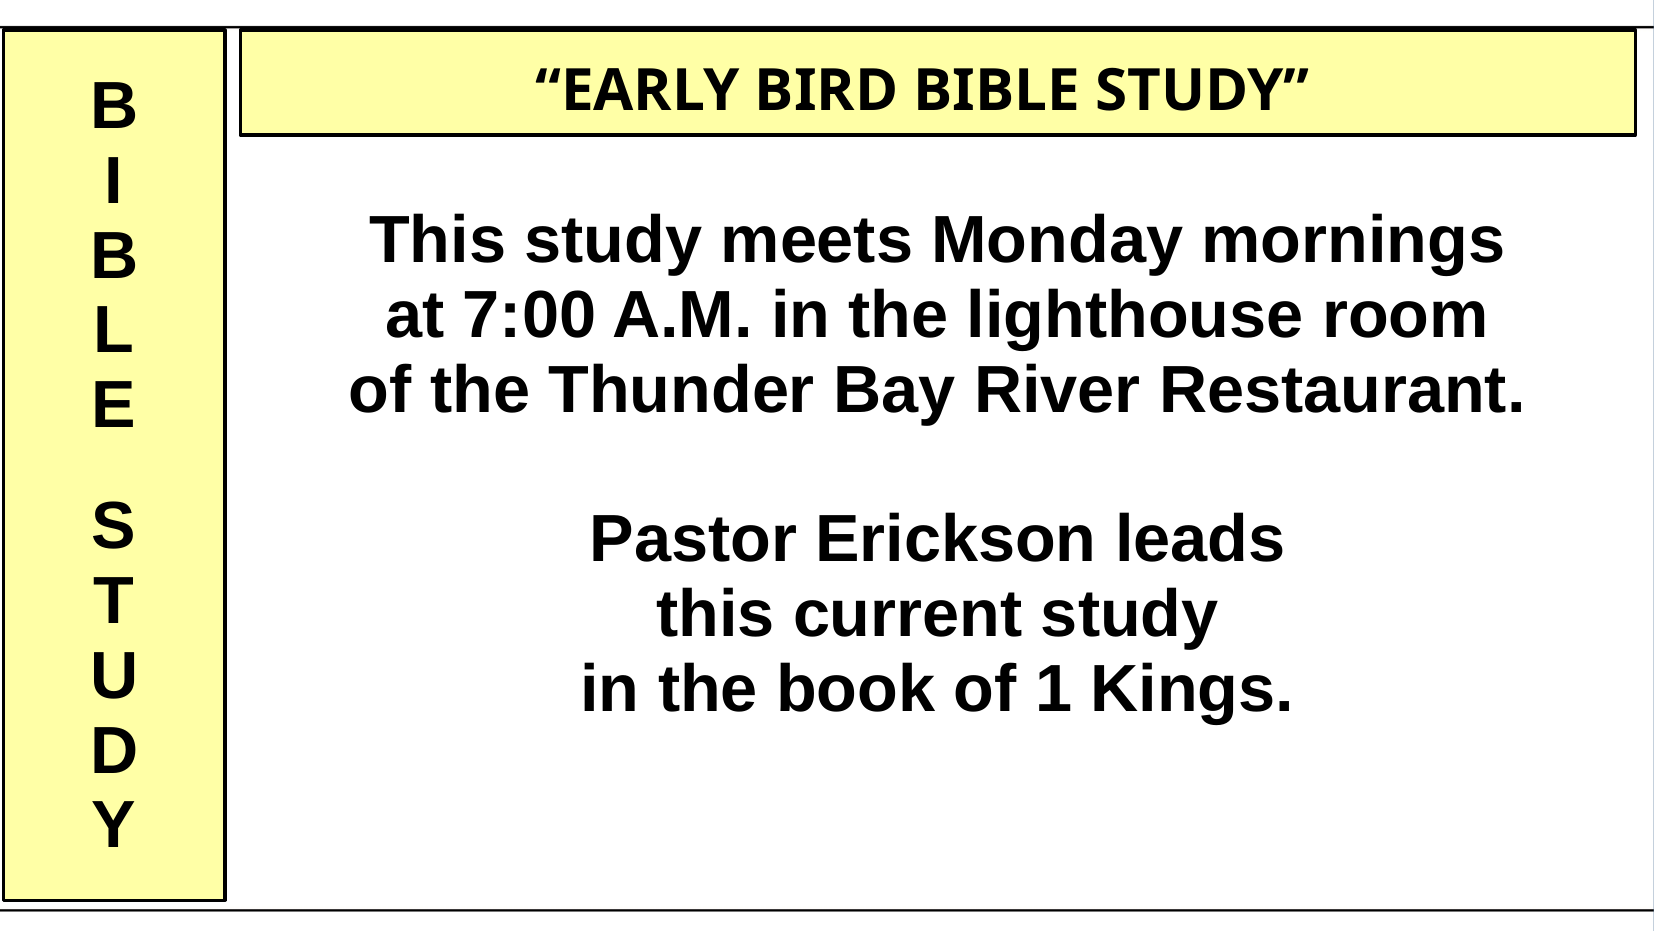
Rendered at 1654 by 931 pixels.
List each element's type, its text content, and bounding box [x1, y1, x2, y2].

text_box B I B L E S T U D Y [3, 30, 226, 901]
text_box [240, 30, 1636, 136]
text_box “EARLY BIRD BIBLE STUDY” [255, 40, 1591, 134]
text_box This study meets Monday mornings at 7:00 A.M. in the lighthouse room of the Thunder Bay River Restaurant. Pastor Erickson leads this current study in the book of 1 Kings. [300, 195, 1576, 734]
picture [0, 0, 1654, 931]
